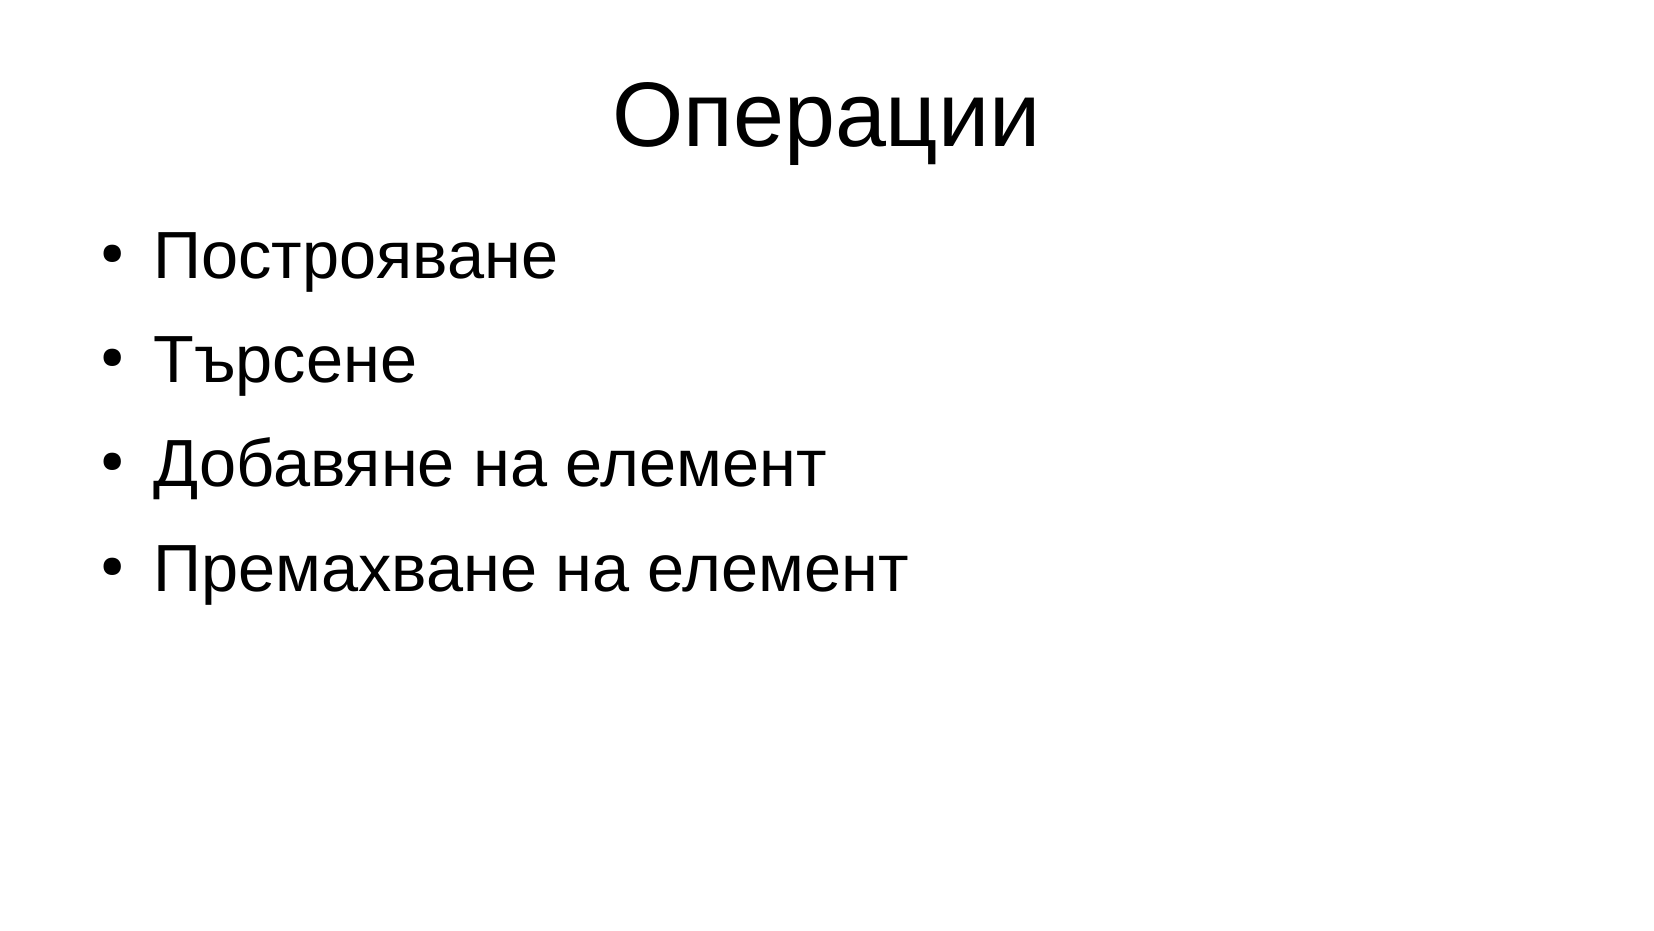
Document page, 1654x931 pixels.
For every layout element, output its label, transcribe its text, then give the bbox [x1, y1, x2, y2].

title Операции [82, 37, 1571, 193]
list Построяване Търсене Добавяне на елемент Премахване на елемент [82, 217, 1571, 758]
